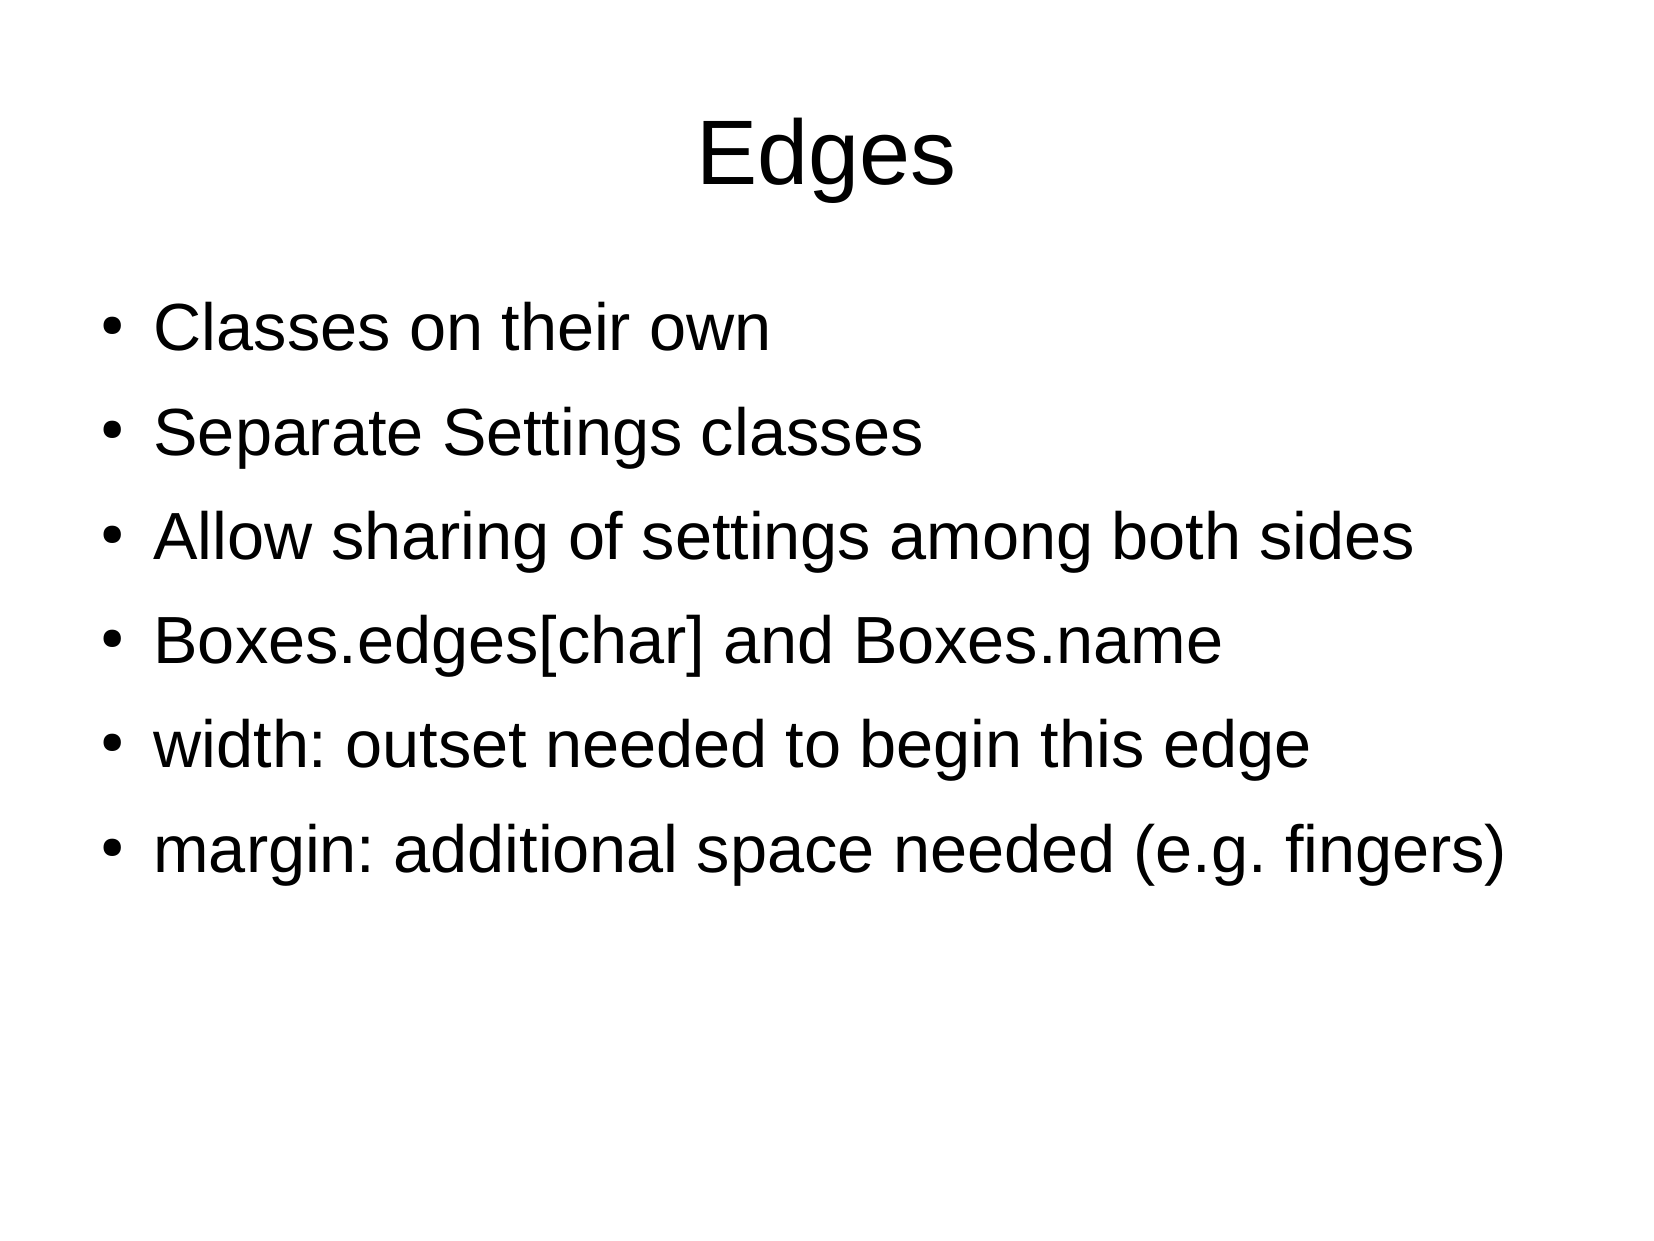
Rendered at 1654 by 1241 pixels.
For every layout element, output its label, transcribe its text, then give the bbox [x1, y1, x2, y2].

list Classes on their own Separate Settings classes Allow sharing of settings among both sides Boxes.edges[char] and Boxes.name width: outset needed to begin this edge margin: additional space needed (e.g. fingers) [82, 290, 1571, 1010]
title Edges [82, 49, 1571, 257]
